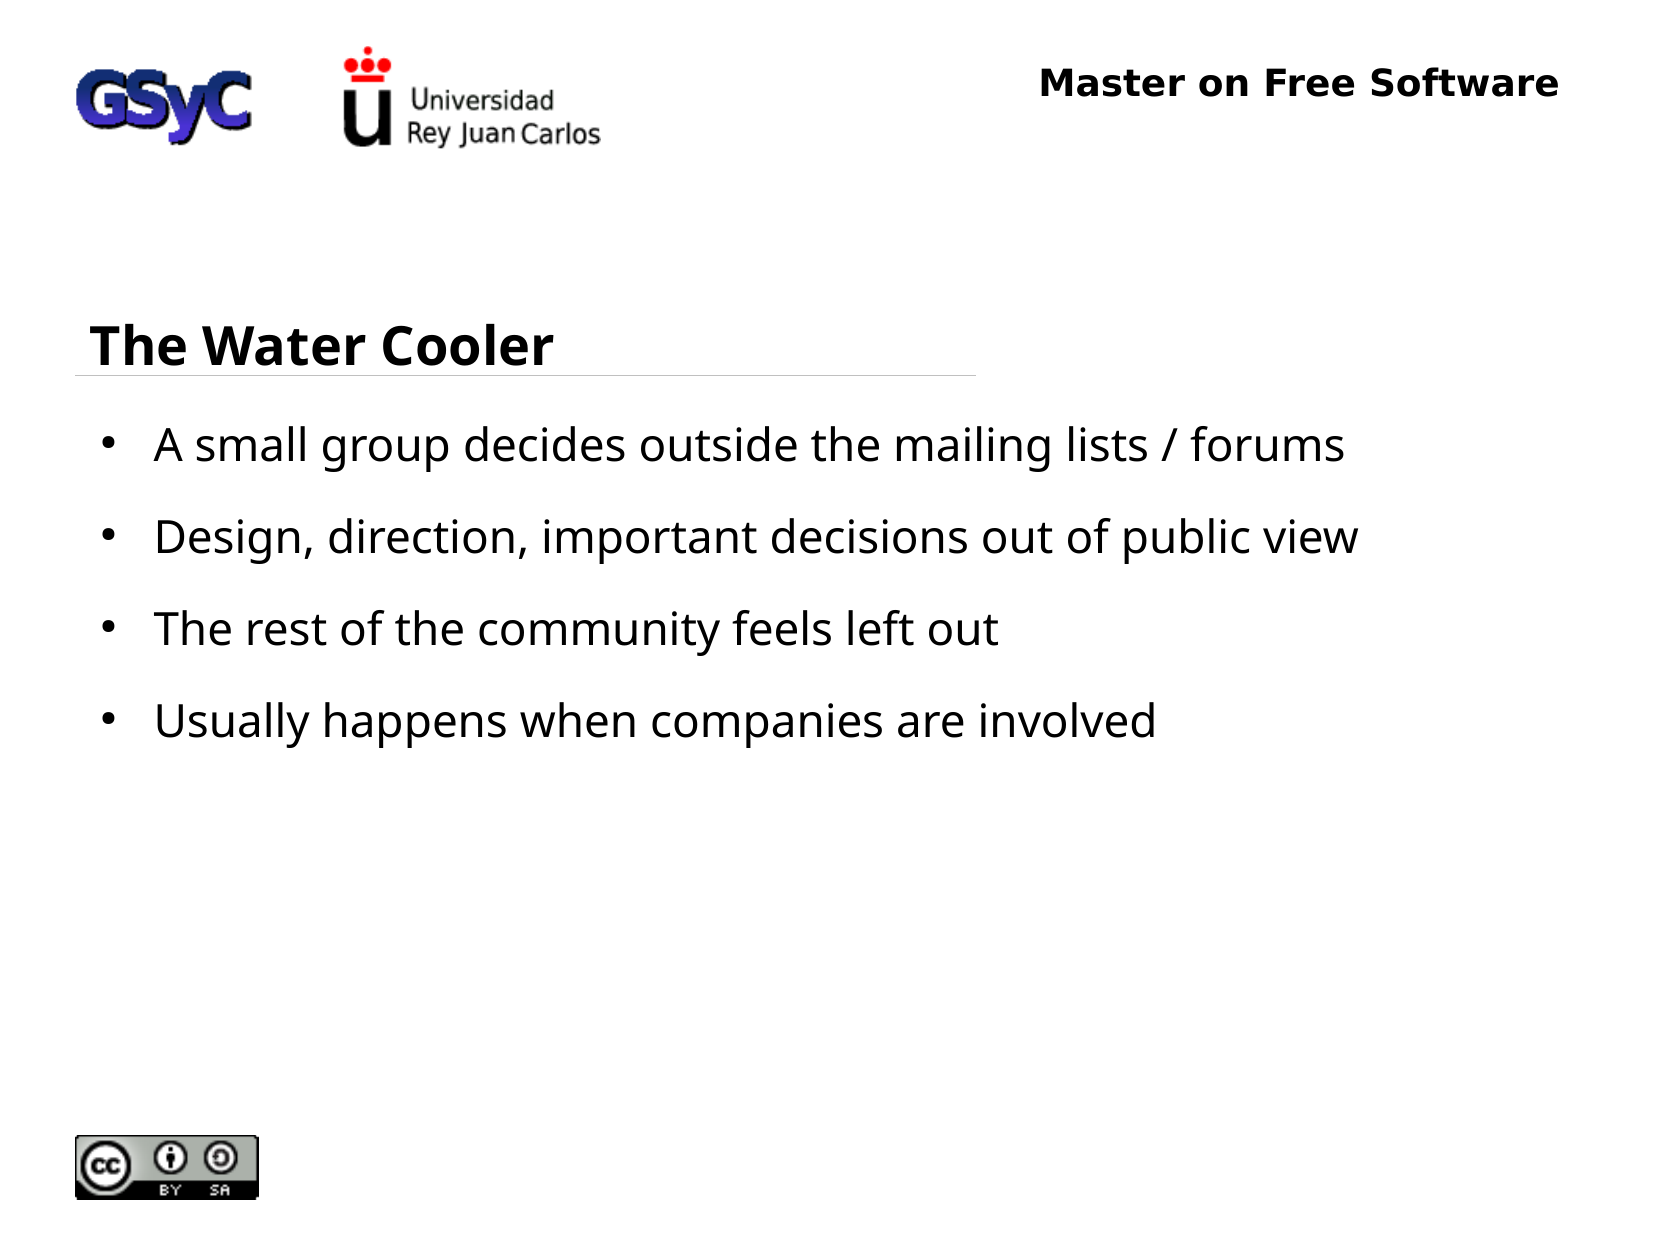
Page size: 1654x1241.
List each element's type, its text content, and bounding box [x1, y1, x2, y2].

text_box [75, 412, 1576, 1163]
text_box The Water Cooler [75, 300, 1538, 381]
picture [75, 46, 601, 150]
picture [75, 1163, 259, 1200]
list A small group decides outside the mailing lists / forums Design, direction, important decisions out of public view The rest of the community feels left out Usually happens when companies are involved [82, 412, 1571, 1109]
